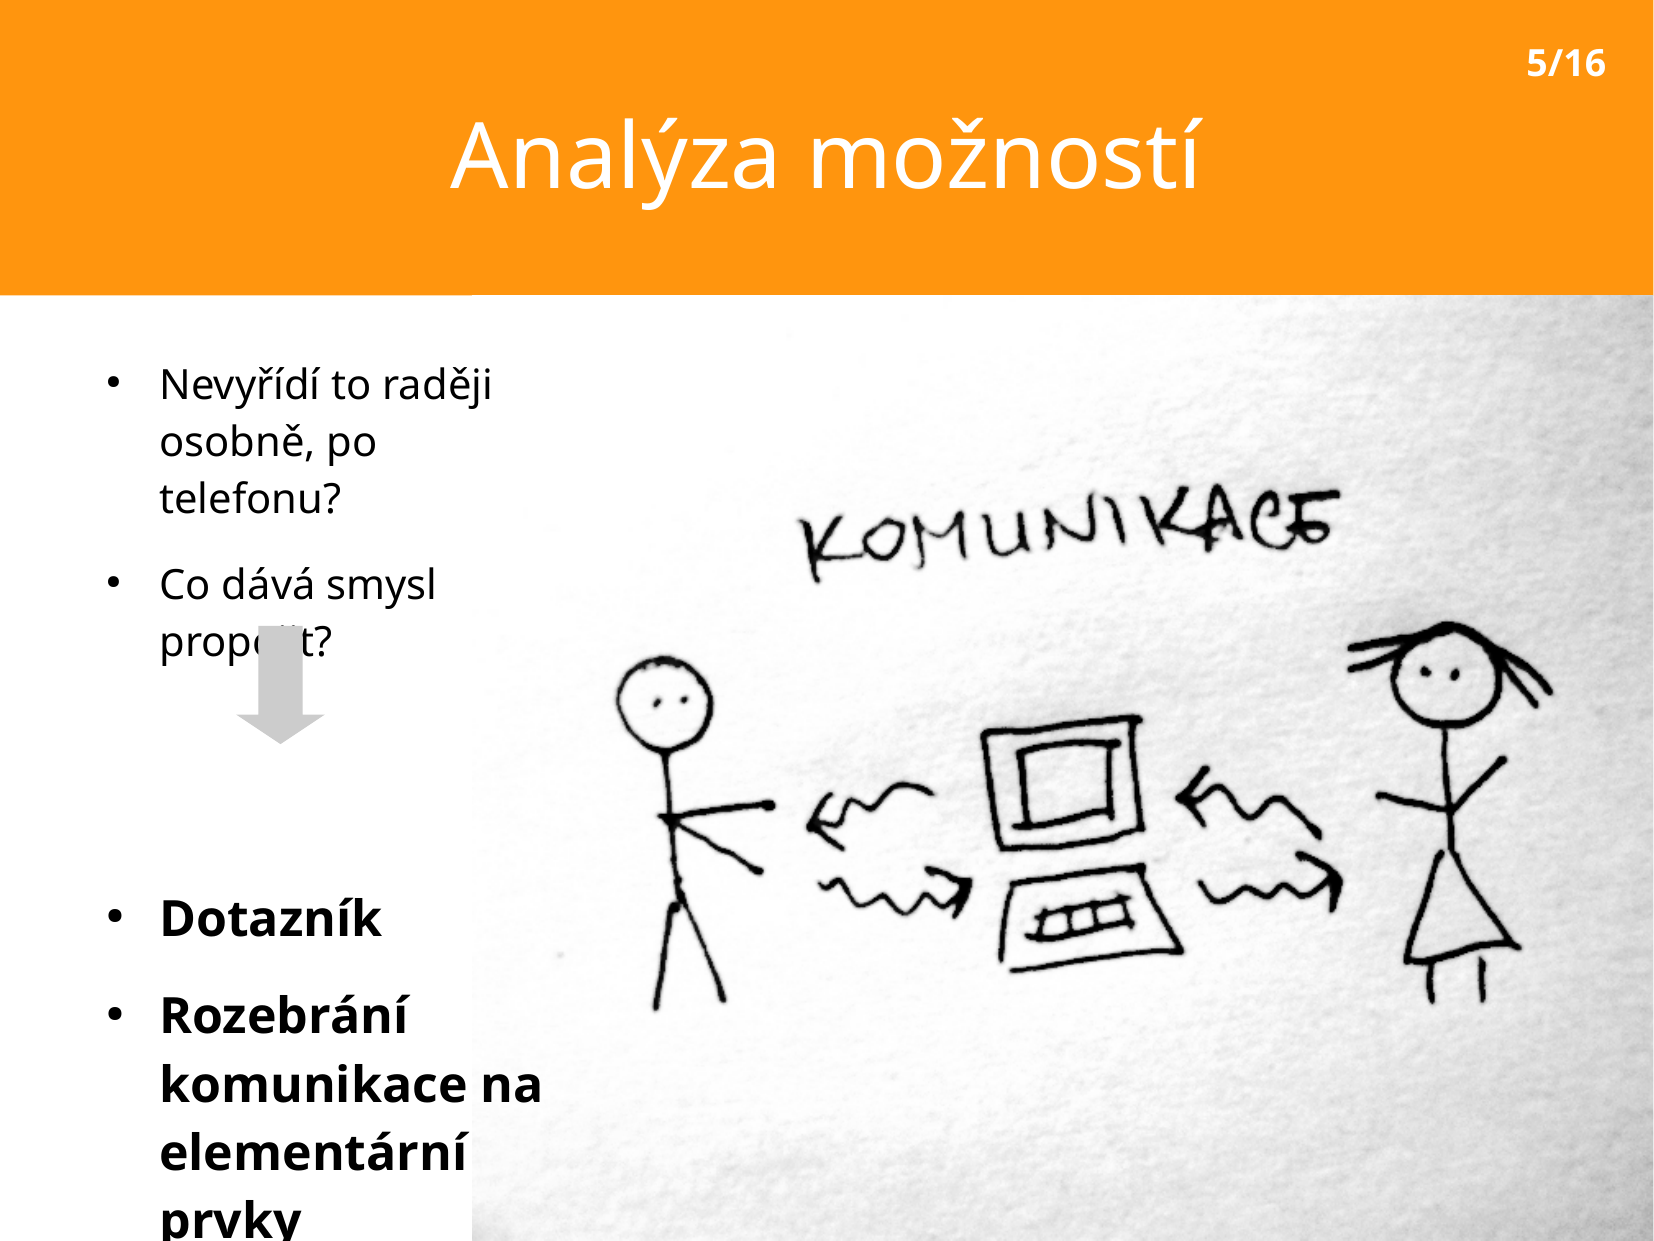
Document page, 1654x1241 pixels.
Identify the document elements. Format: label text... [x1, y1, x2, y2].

text_box [0, 0, 1654, 296]
picture [472, 295, 1654, 1241]
title Analýza možností [82, 49, 1571, 257]
text_box [236, 625, 325, 745]
list Nevyřídí to raději osobně, po telefonu? Co dává smysl propojit? Dotazník Rozebrání komunikace na elementární prvky [88, 354, 562, 1174]
text_box 5/16 [1511, 29, 1625, 89]
